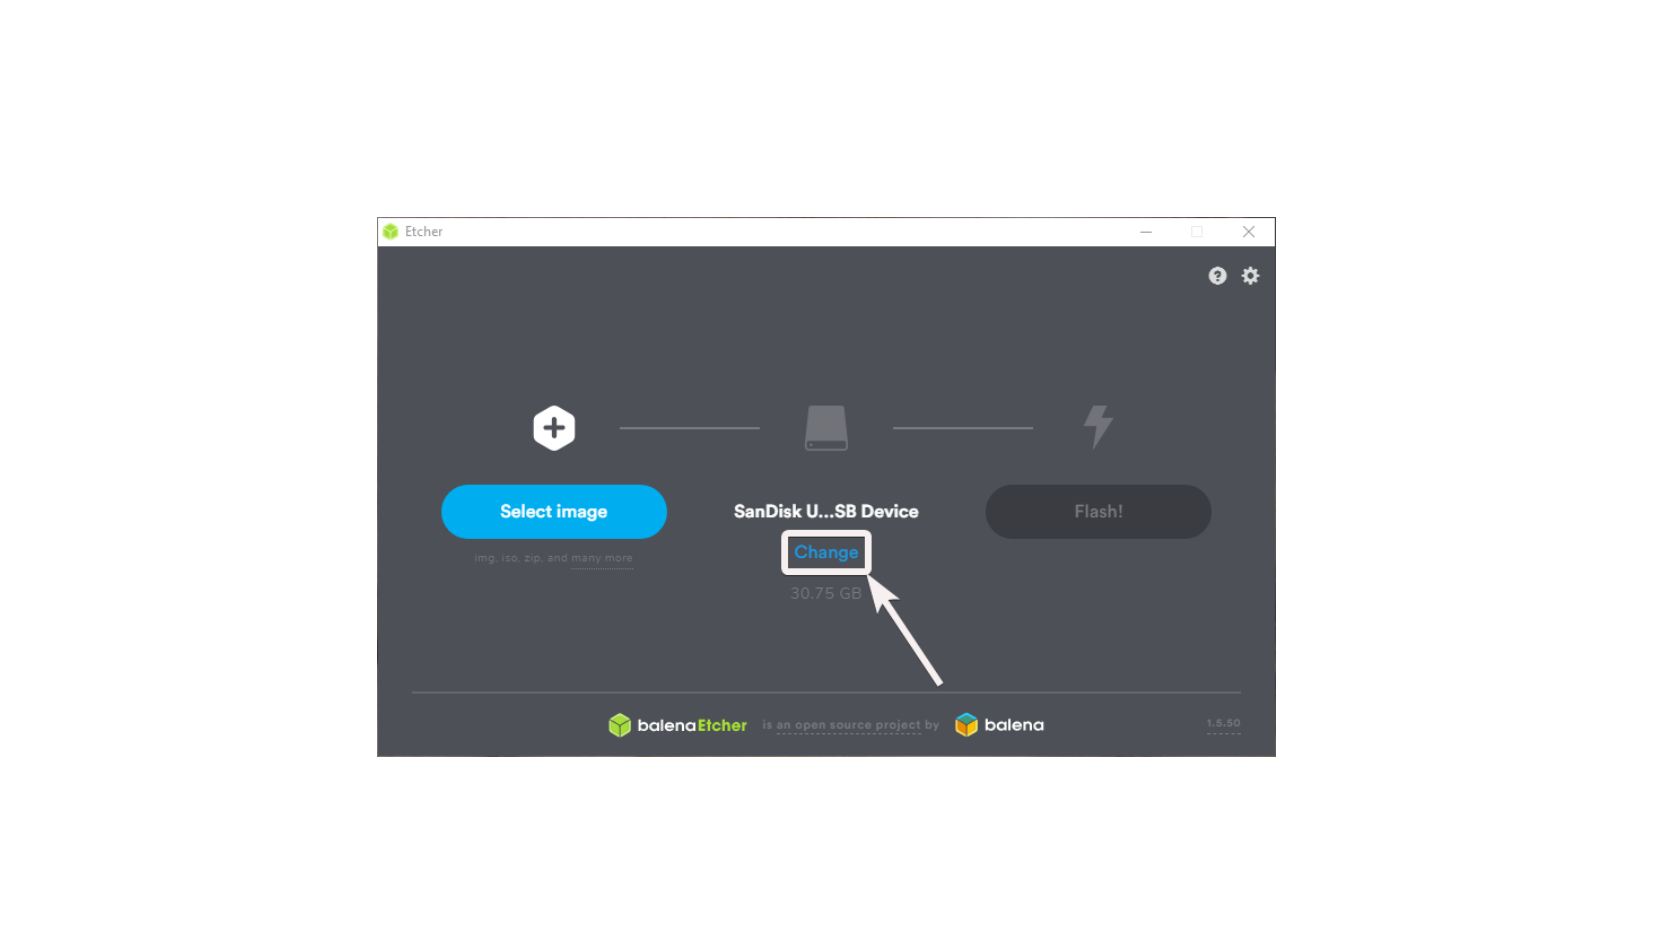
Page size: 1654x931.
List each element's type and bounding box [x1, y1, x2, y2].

picture [377, 217, 1276, 758]
